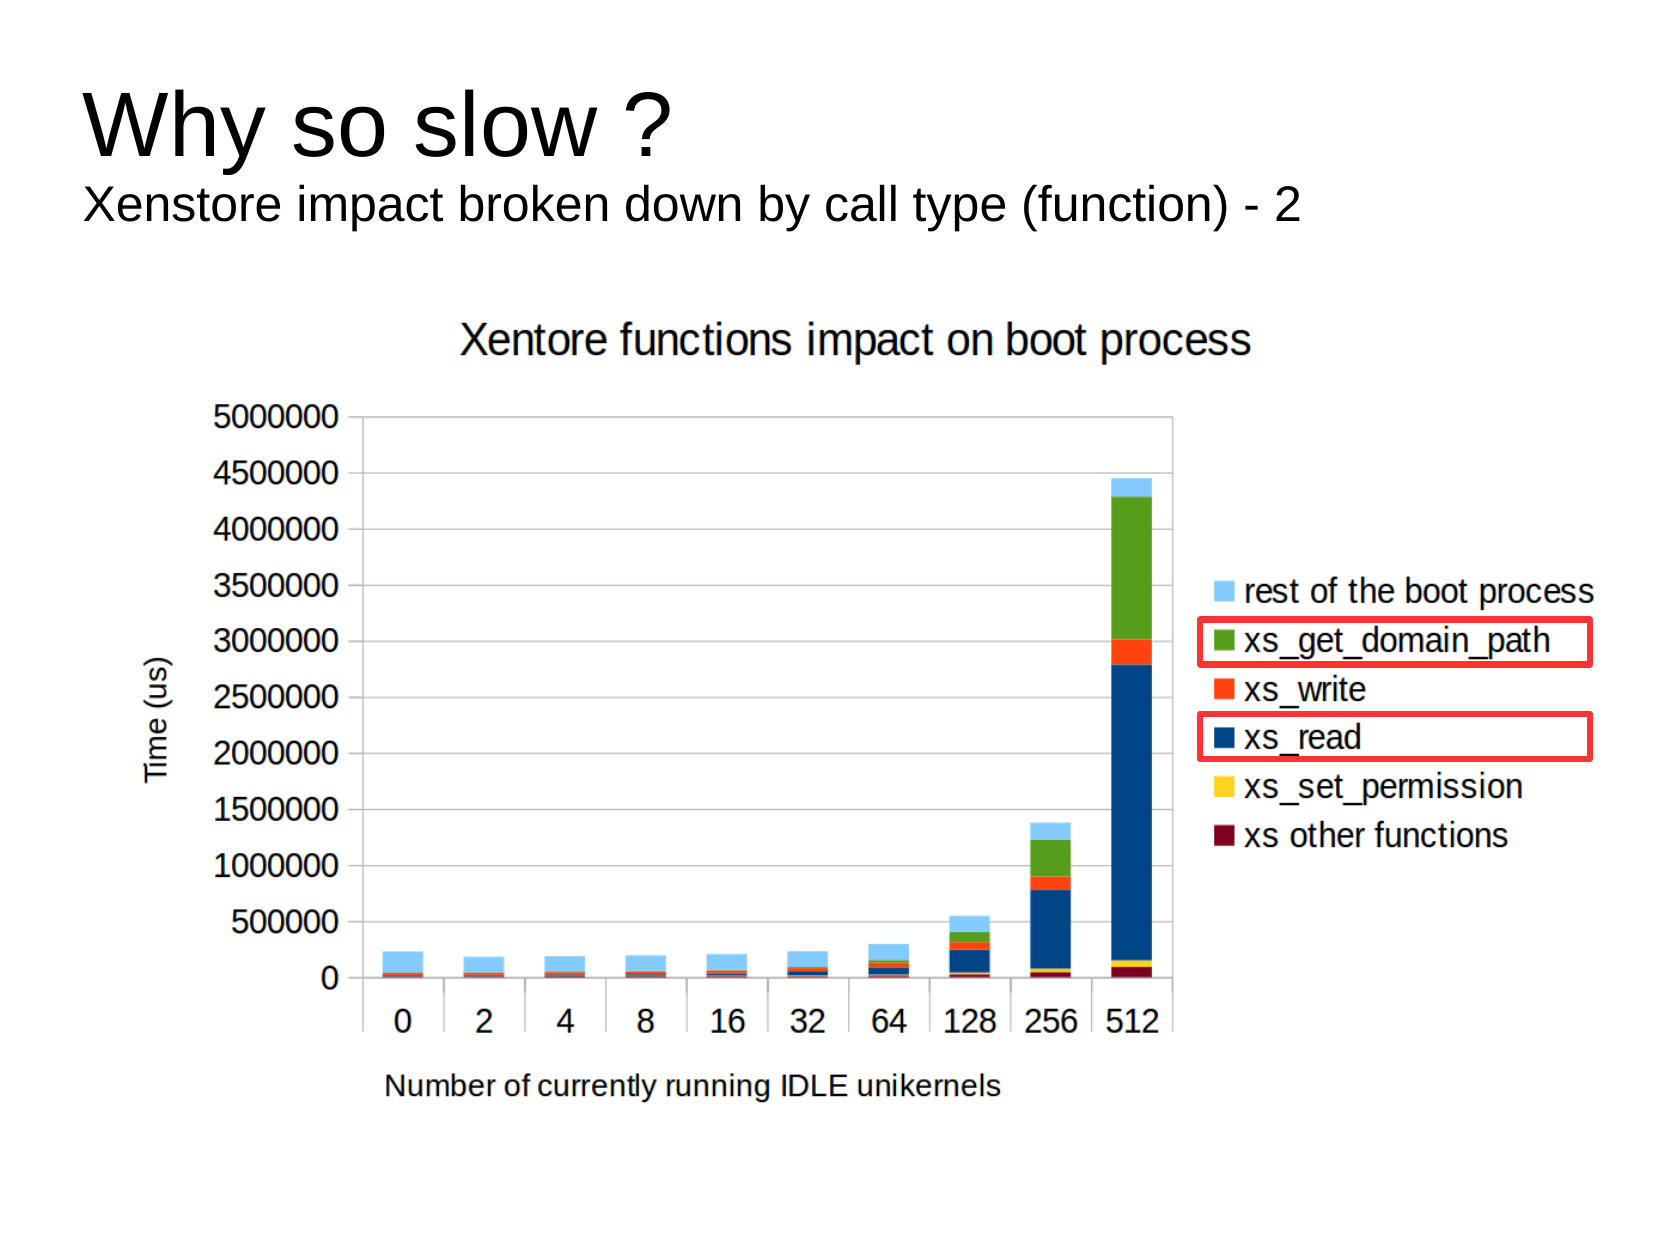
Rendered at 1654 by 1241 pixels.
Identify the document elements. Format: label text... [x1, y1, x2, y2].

title Why so slow ? Xenstore impact broken down by call type (function) - 2 [82, 49, 1571, 257]
picture [91, 287, 1609, 1126]
